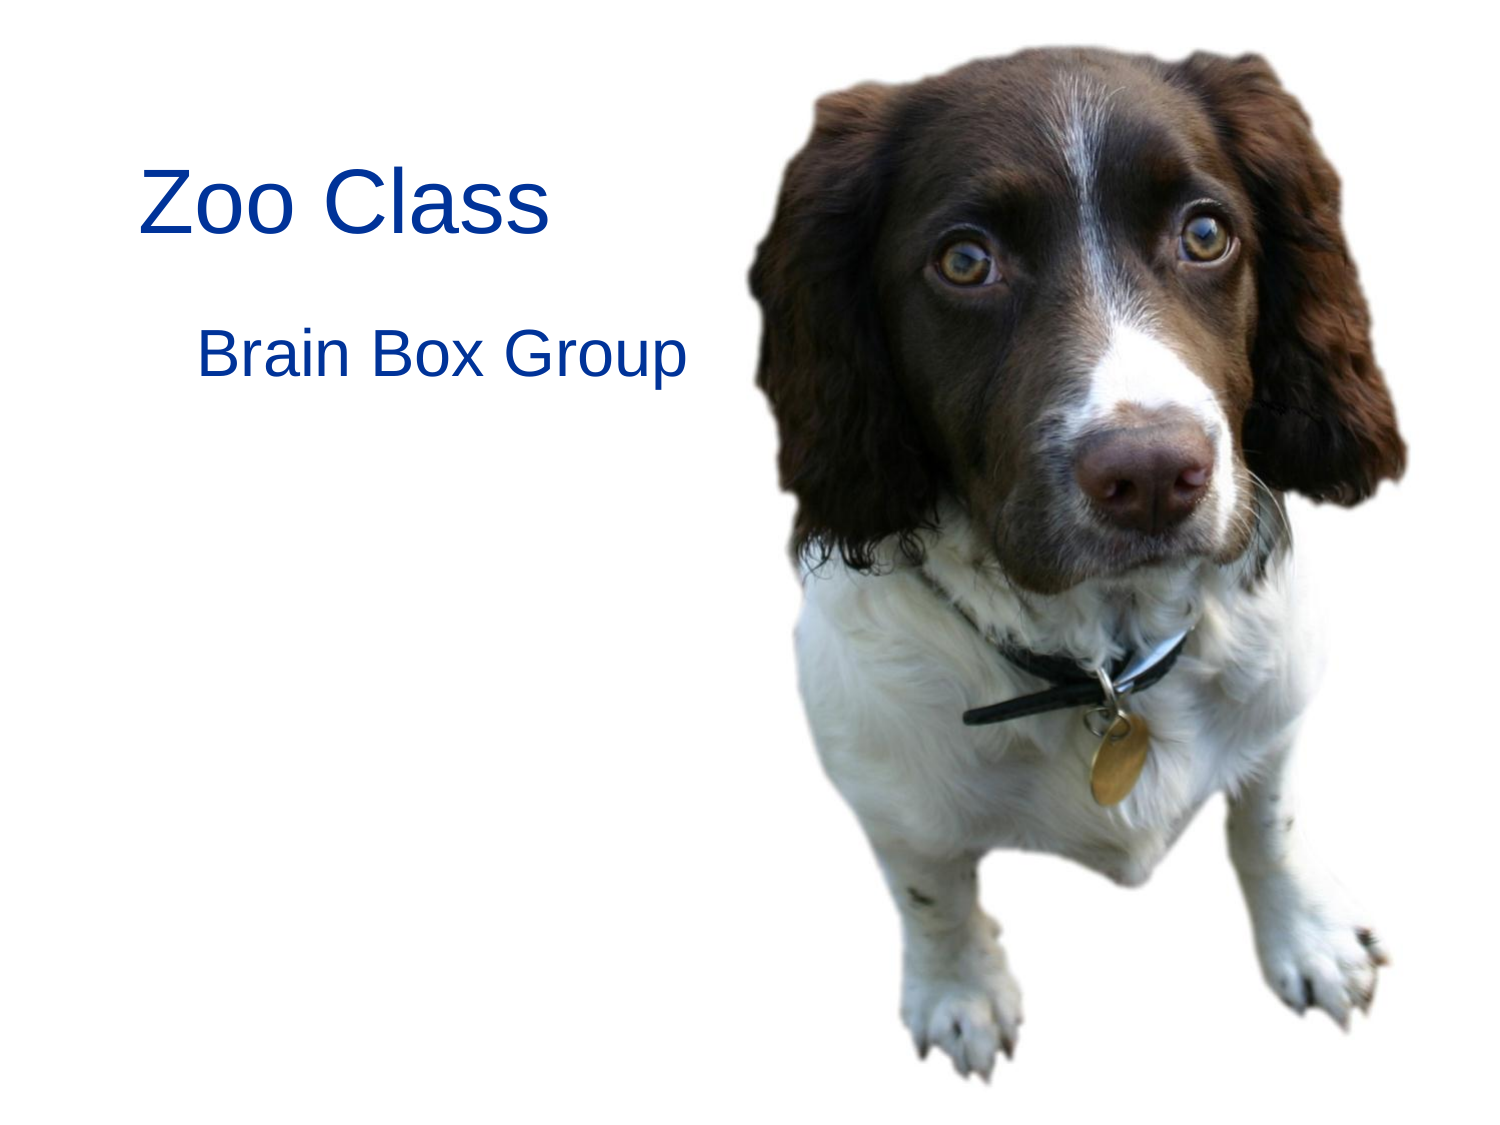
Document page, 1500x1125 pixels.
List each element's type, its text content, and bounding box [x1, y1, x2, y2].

title Zoo Class [123, 42, 656, 351]
text_box Brain Box Group [135, 302, 751, 705]
picture [634, 0, 1500, 1125]
